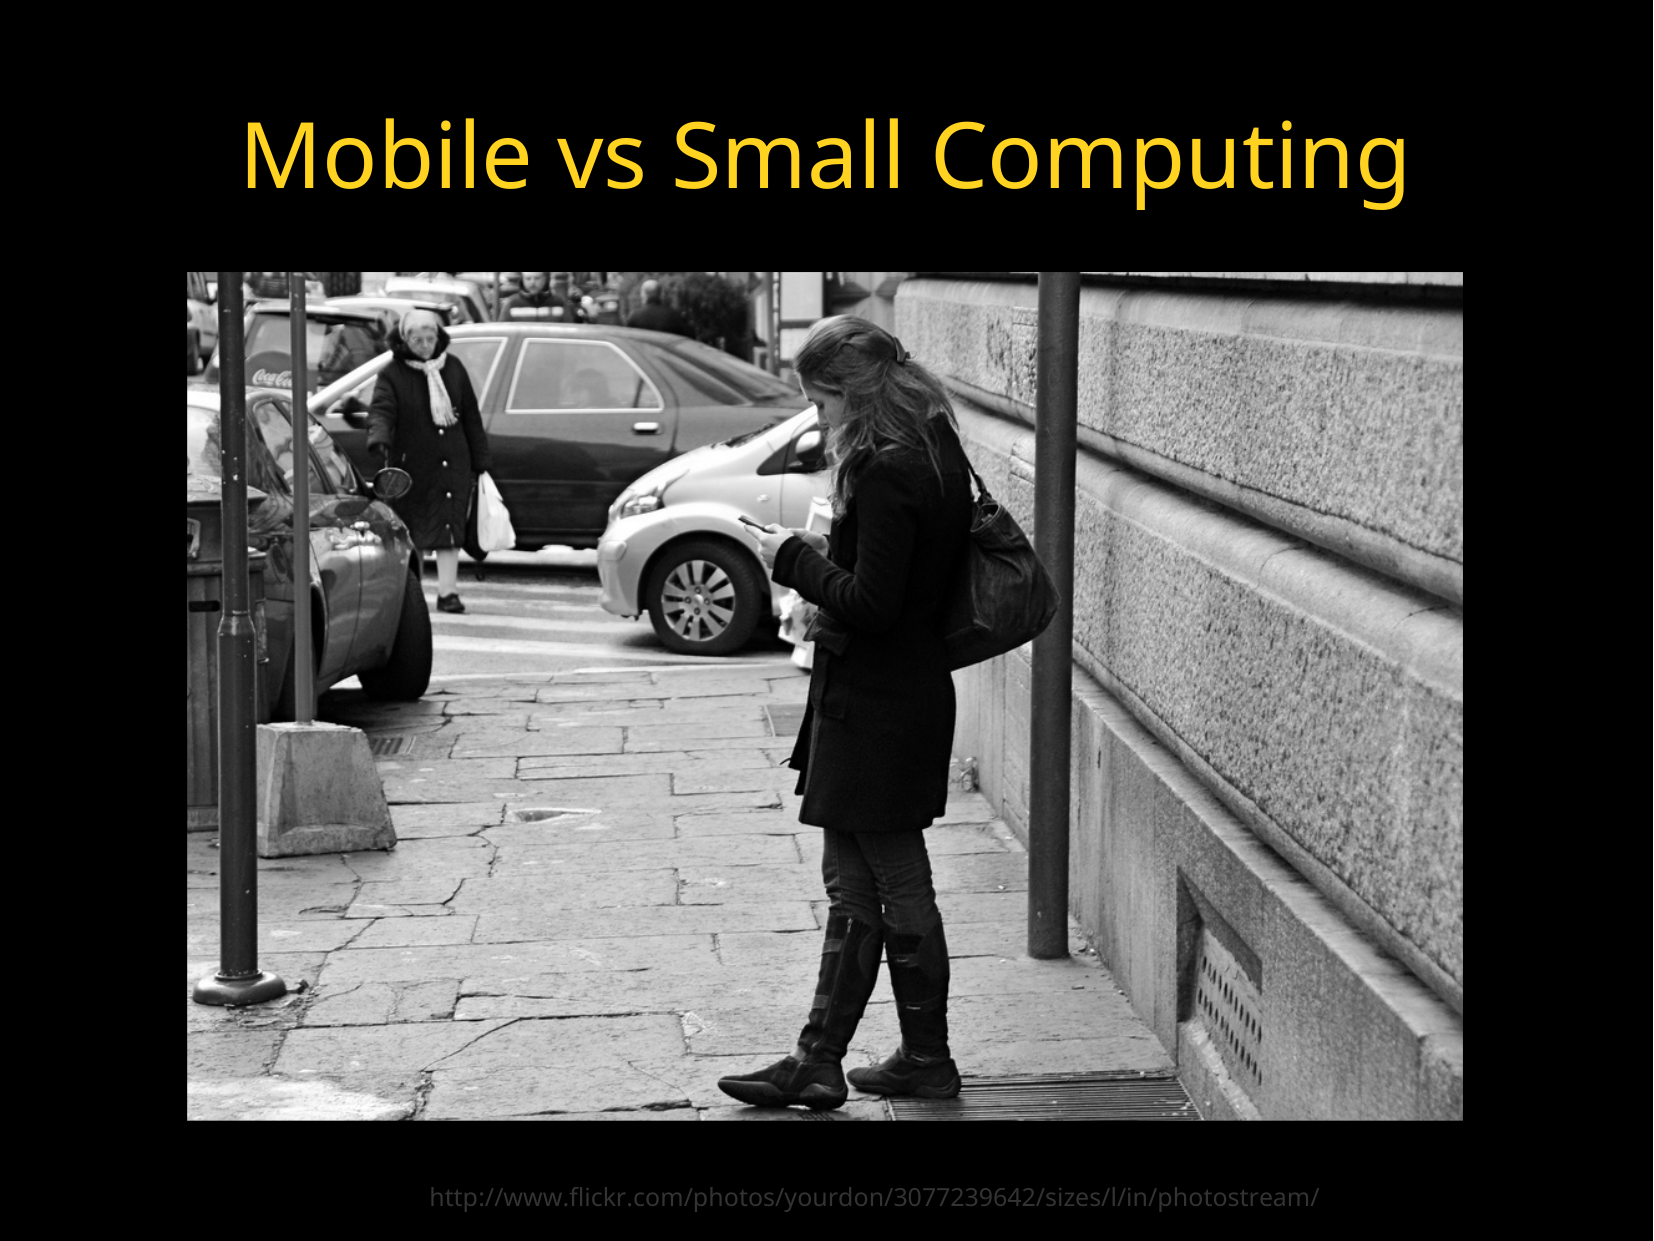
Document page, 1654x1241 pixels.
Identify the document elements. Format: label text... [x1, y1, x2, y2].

picture [187, 272, 1463, 1121]
title Mobile vs Small Computing [82, 49, 1571, 257]
text_box http://www.flickr.com/photos/yourdon/3077239642/sizes/l/in/photostream/ [429, 1179, 1311, 1208]
